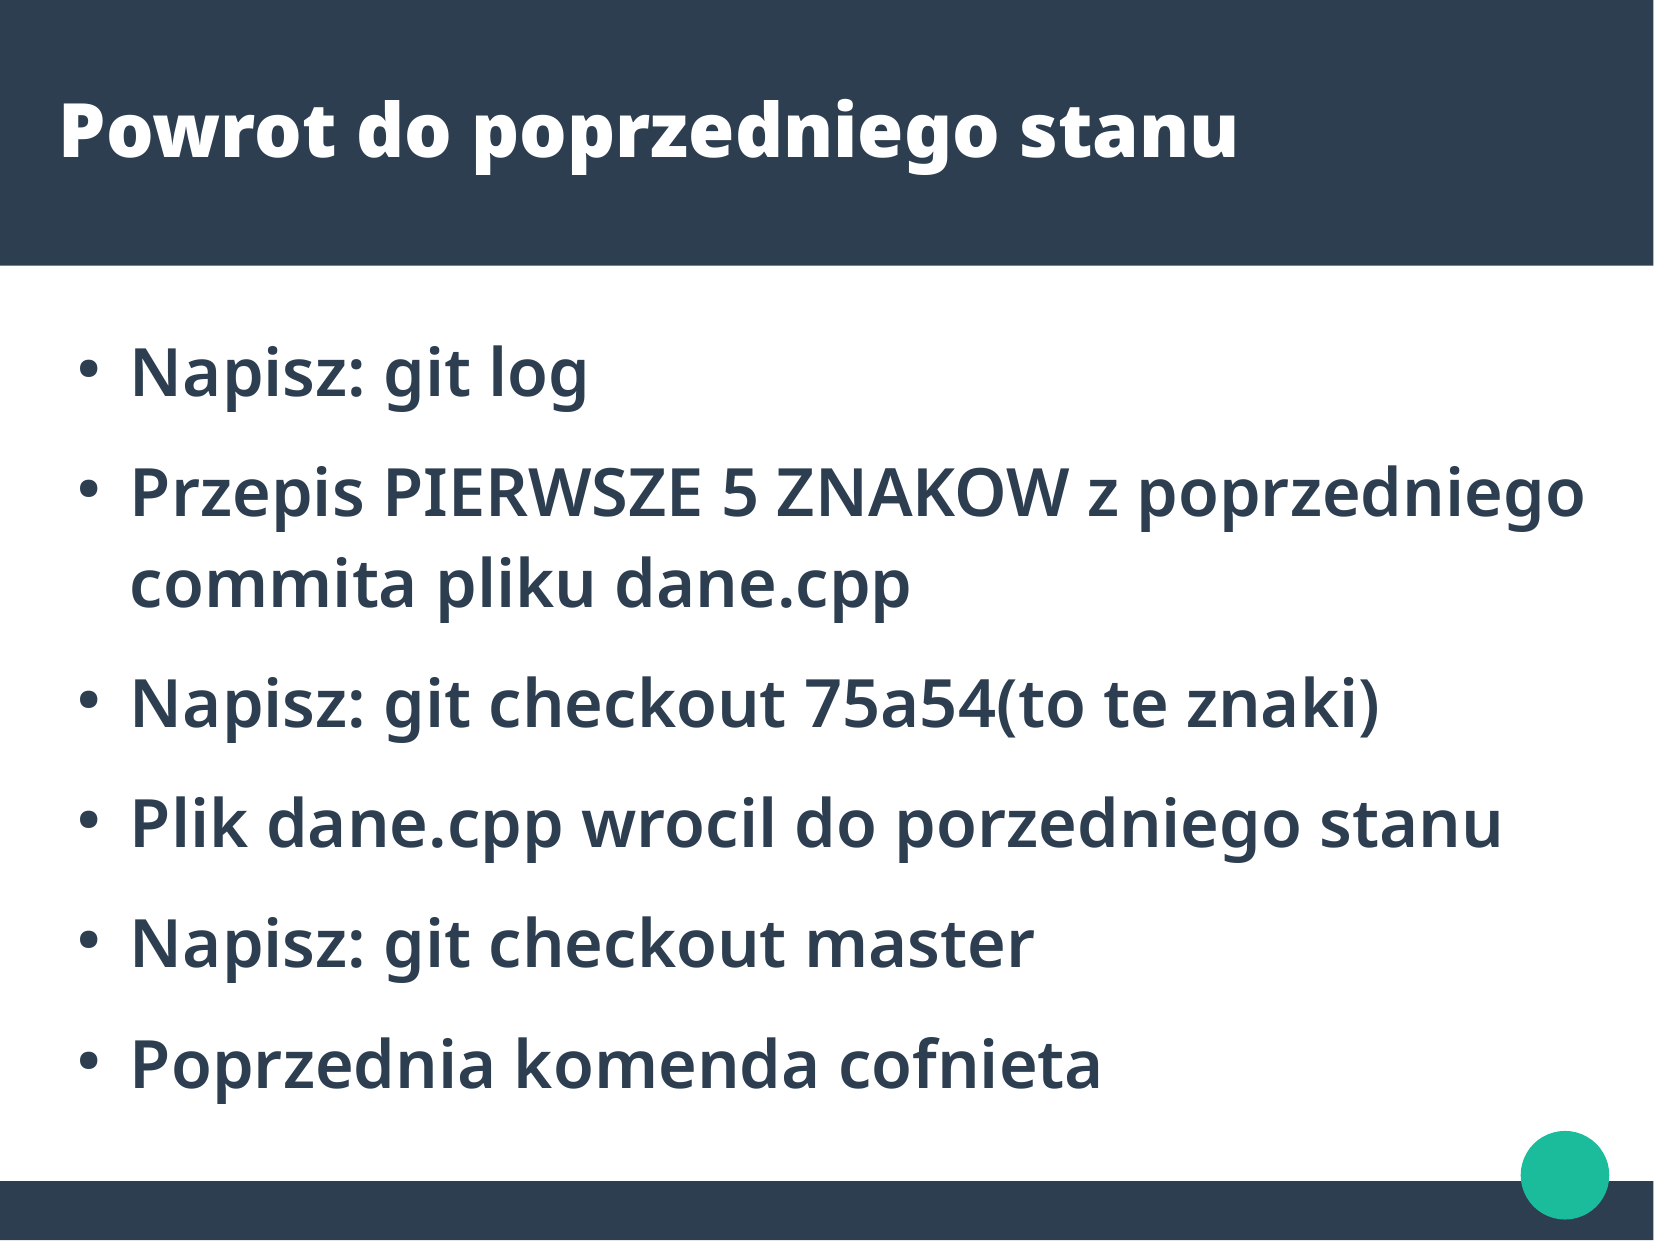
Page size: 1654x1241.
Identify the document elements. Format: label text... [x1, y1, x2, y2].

title Powrot do poprzedniego stanu [59, 49, 1595, 207]
list Napisz: git log Przepis PIERWSZE 5 ZNAKOW z poprzedniego commita pliku dane.cpp Napisz: git checkout 75a54(to te znaki) Plik dane.cpp wrocil do porzedniego stanu Napisz: git checkout master Poprzednia komenda cofnieta [59, 324, 1595, 1152]
